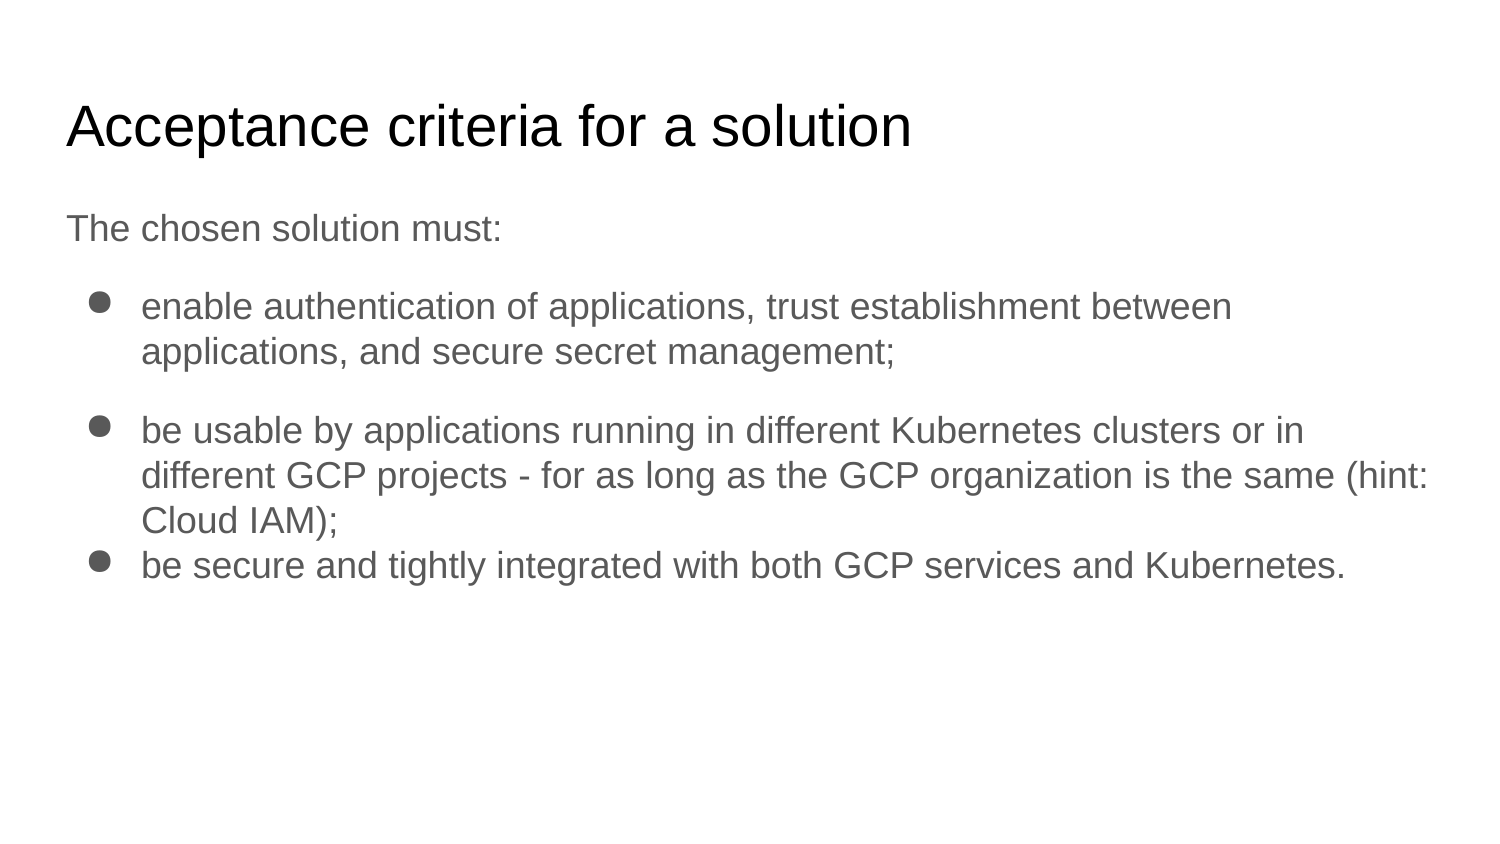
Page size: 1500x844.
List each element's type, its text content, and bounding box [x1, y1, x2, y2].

title Acceptance criteria for a solution [51, 72, 1449, 167]
list The chosen solution must: enable authentication of applications, trust establishment between applications, and secure secret management; be usable by applications running in different Kubernetes clusters or in different GCP projects - for as long as the GCP organization is the same (hint: Cloud IAM); be secure and tightly integrated with both GCP services and Kubernetes. [51, 189, 1449, 750]
